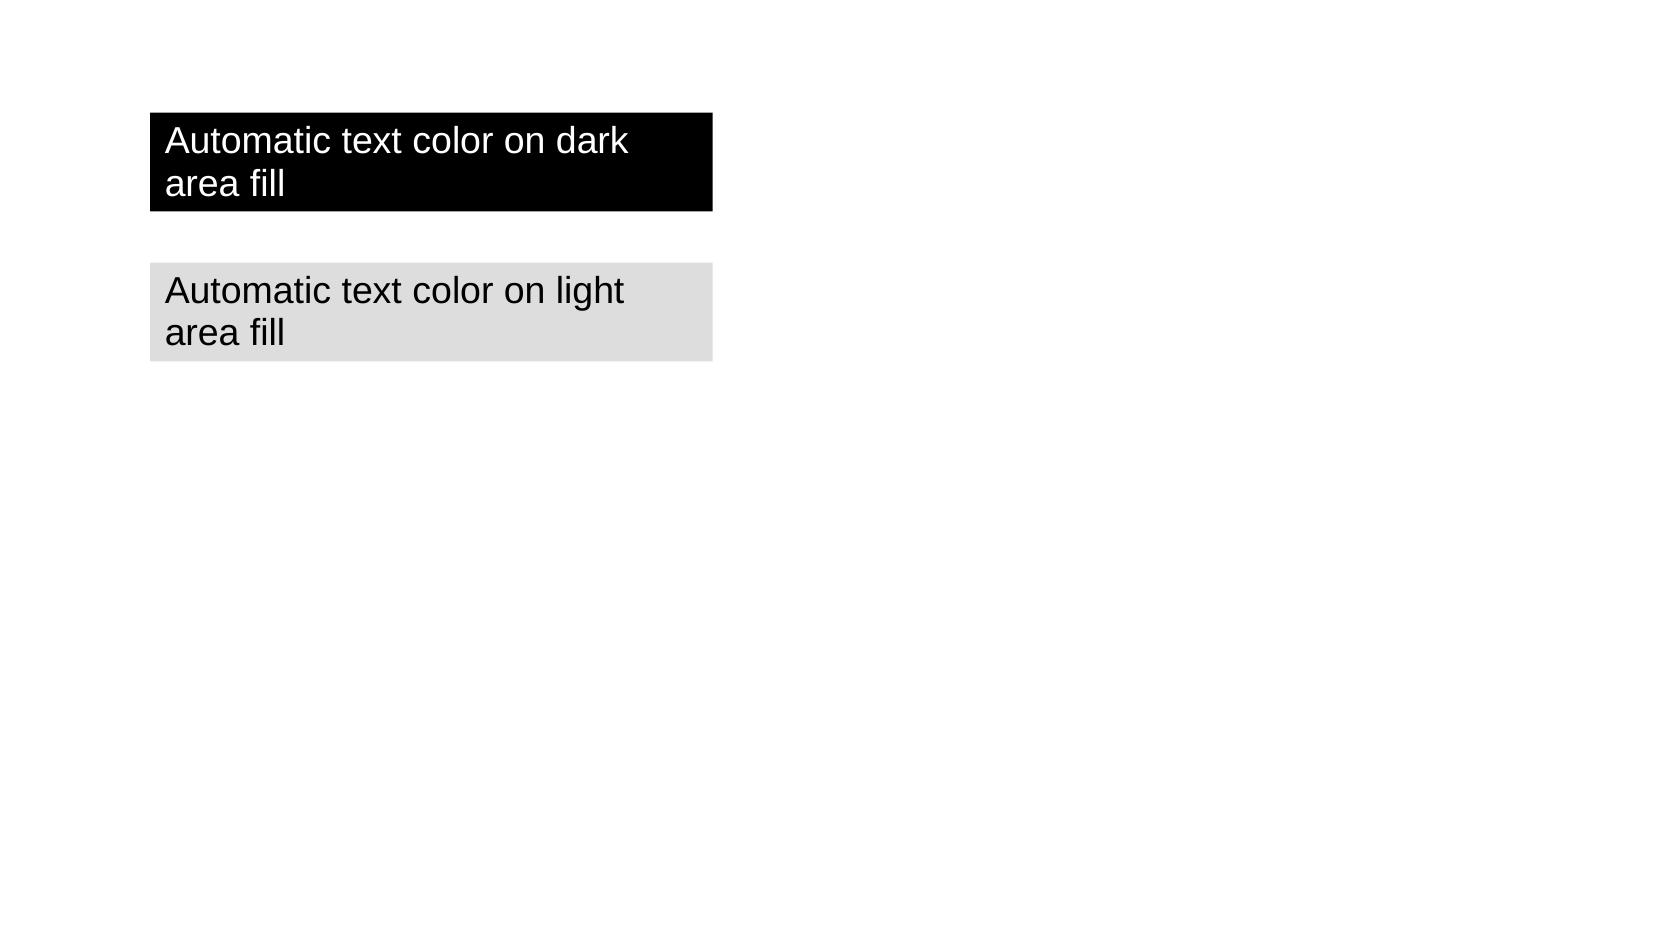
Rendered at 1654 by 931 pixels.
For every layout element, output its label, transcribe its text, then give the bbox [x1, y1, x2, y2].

text_box Automatic text color on light area fill [150, 262, 713, 362]
text_box Automatic text color on dark area fill [150, 112, 713, 212]
